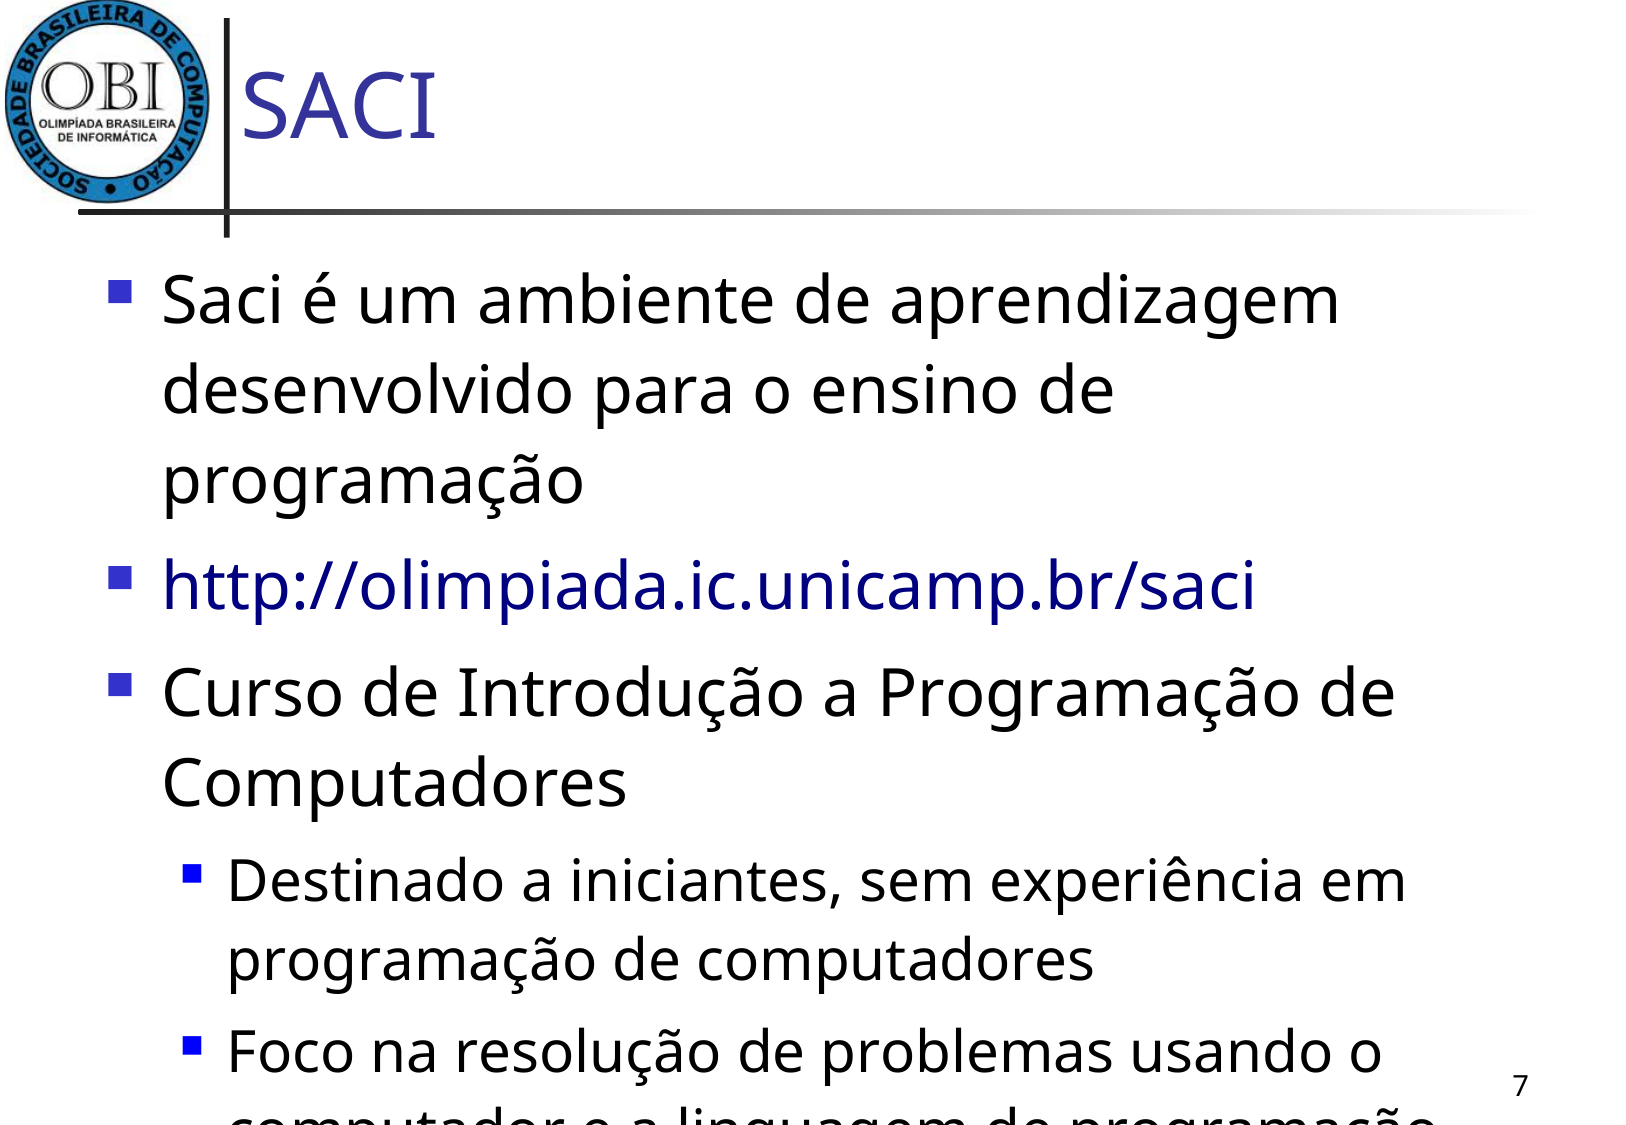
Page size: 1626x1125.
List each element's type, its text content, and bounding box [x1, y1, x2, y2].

picture [4, 0, 211, 204]
title SACI [240, 0, 1538, 208]
list Saci é um ambiente de aprendizagem desenvolvido para o ensino de programação http://olimpiada.ic.unicamp.br/saci Curso de Introdução a Programação de Computadores Destinado a iniciantes, sem experiência em programação de computadores Foco na resolução de problemas usando o computador e a linguagem de programação JavaScript [105, 252, 1538, 1115]
